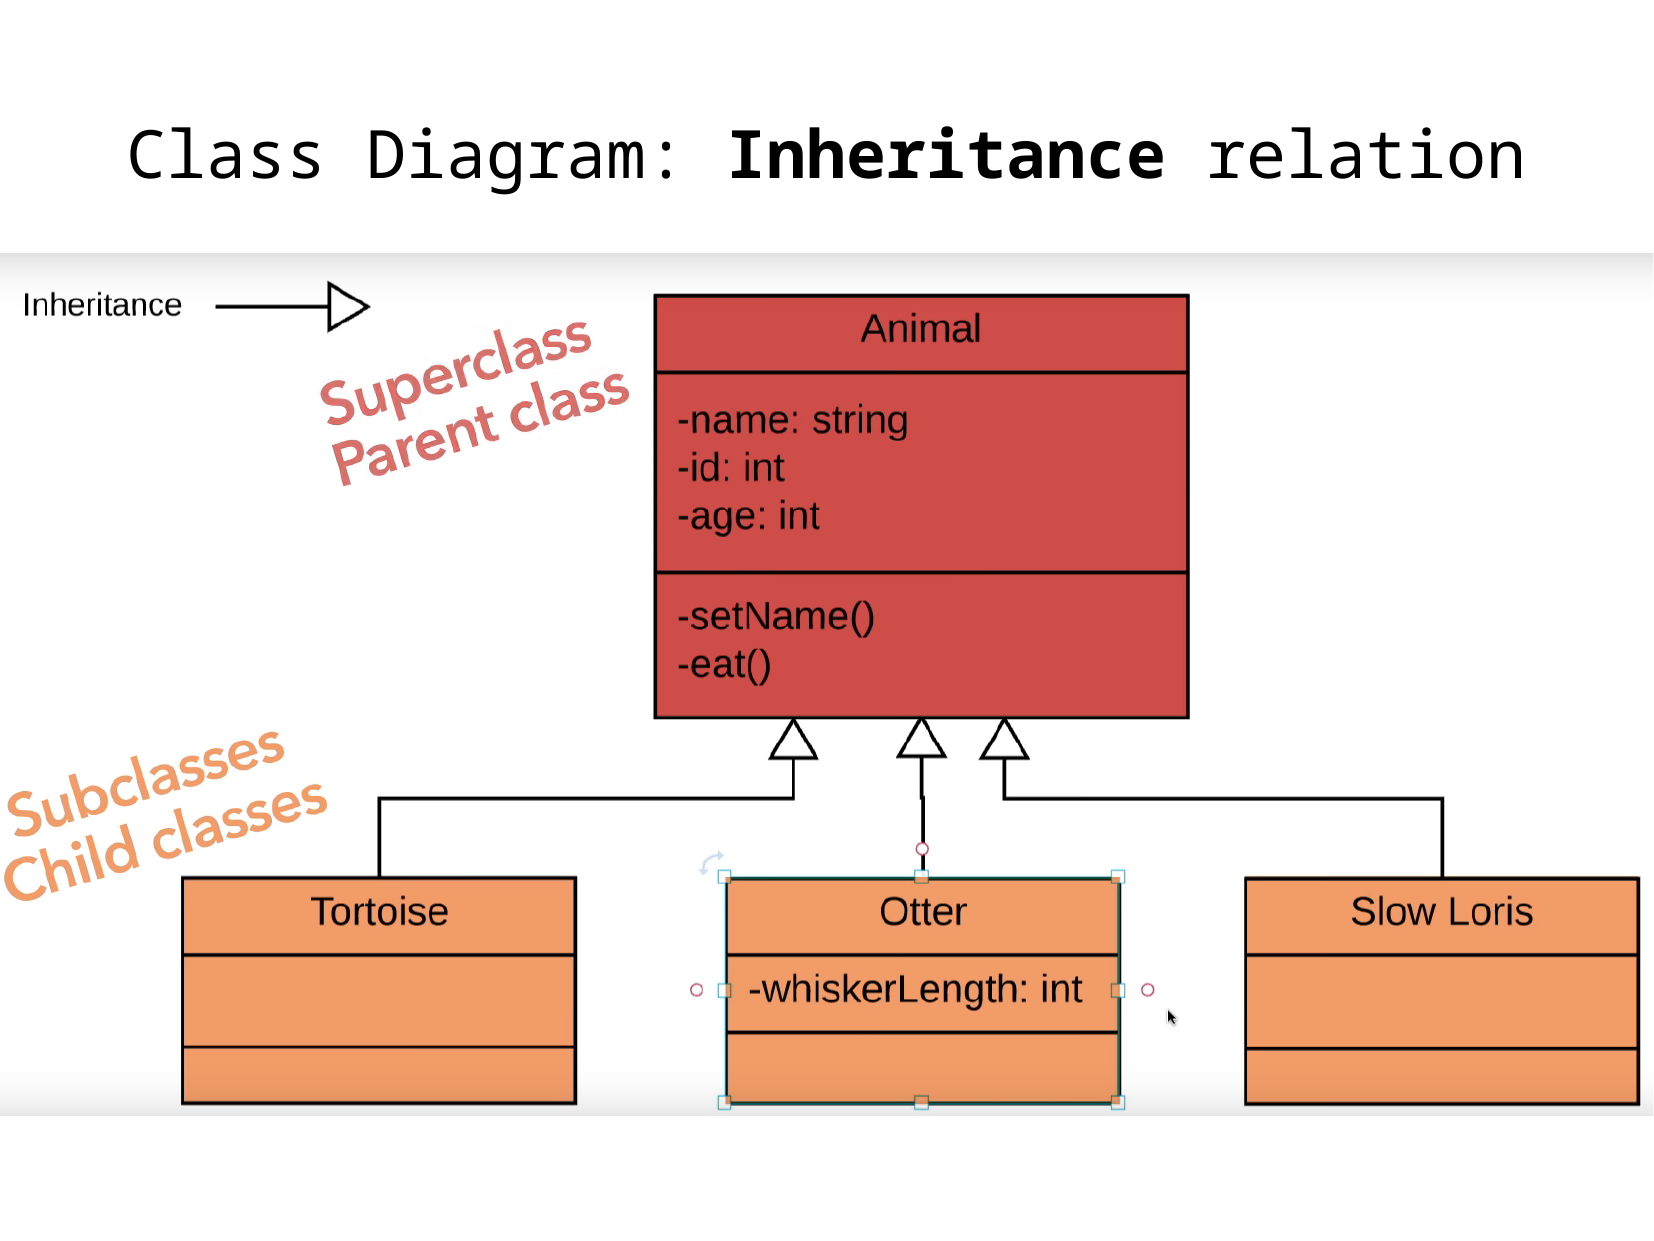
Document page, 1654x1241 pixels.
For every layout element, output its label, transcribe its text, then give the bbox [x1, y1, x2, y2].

picture [0, 253, 1654, 1116]
title Class Diagram: Inheritance relation [35, 49, 1619, 253]
